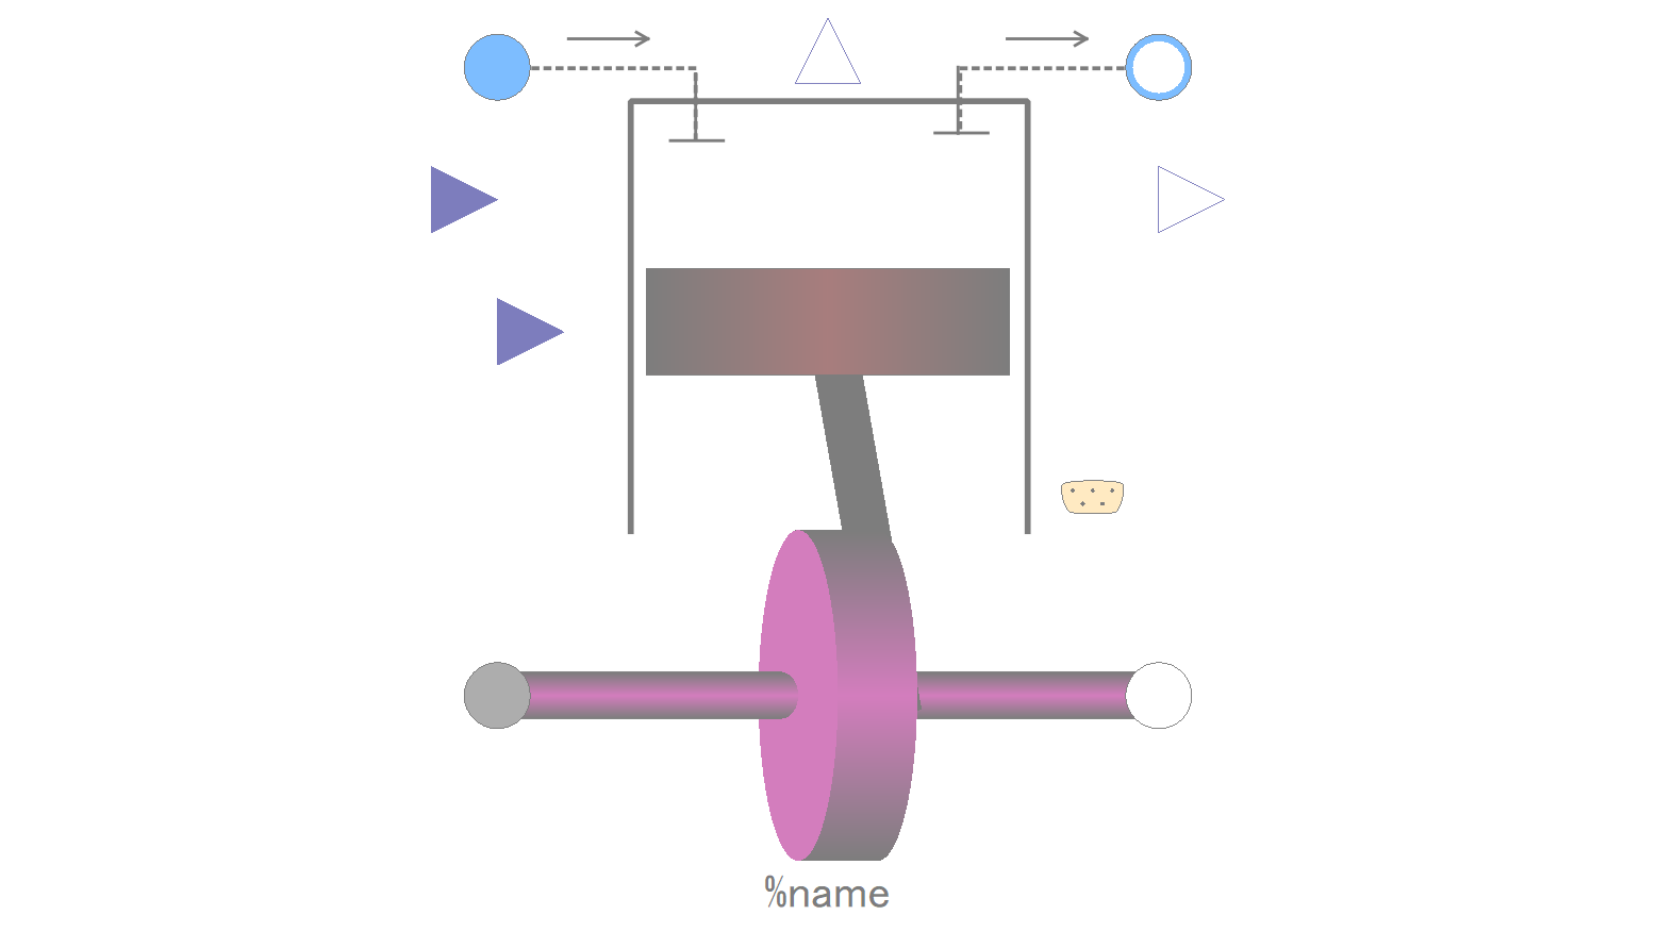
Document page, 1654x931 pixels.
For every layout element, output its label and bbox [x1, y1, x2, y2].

picture [414, 0, 1243, 931]
